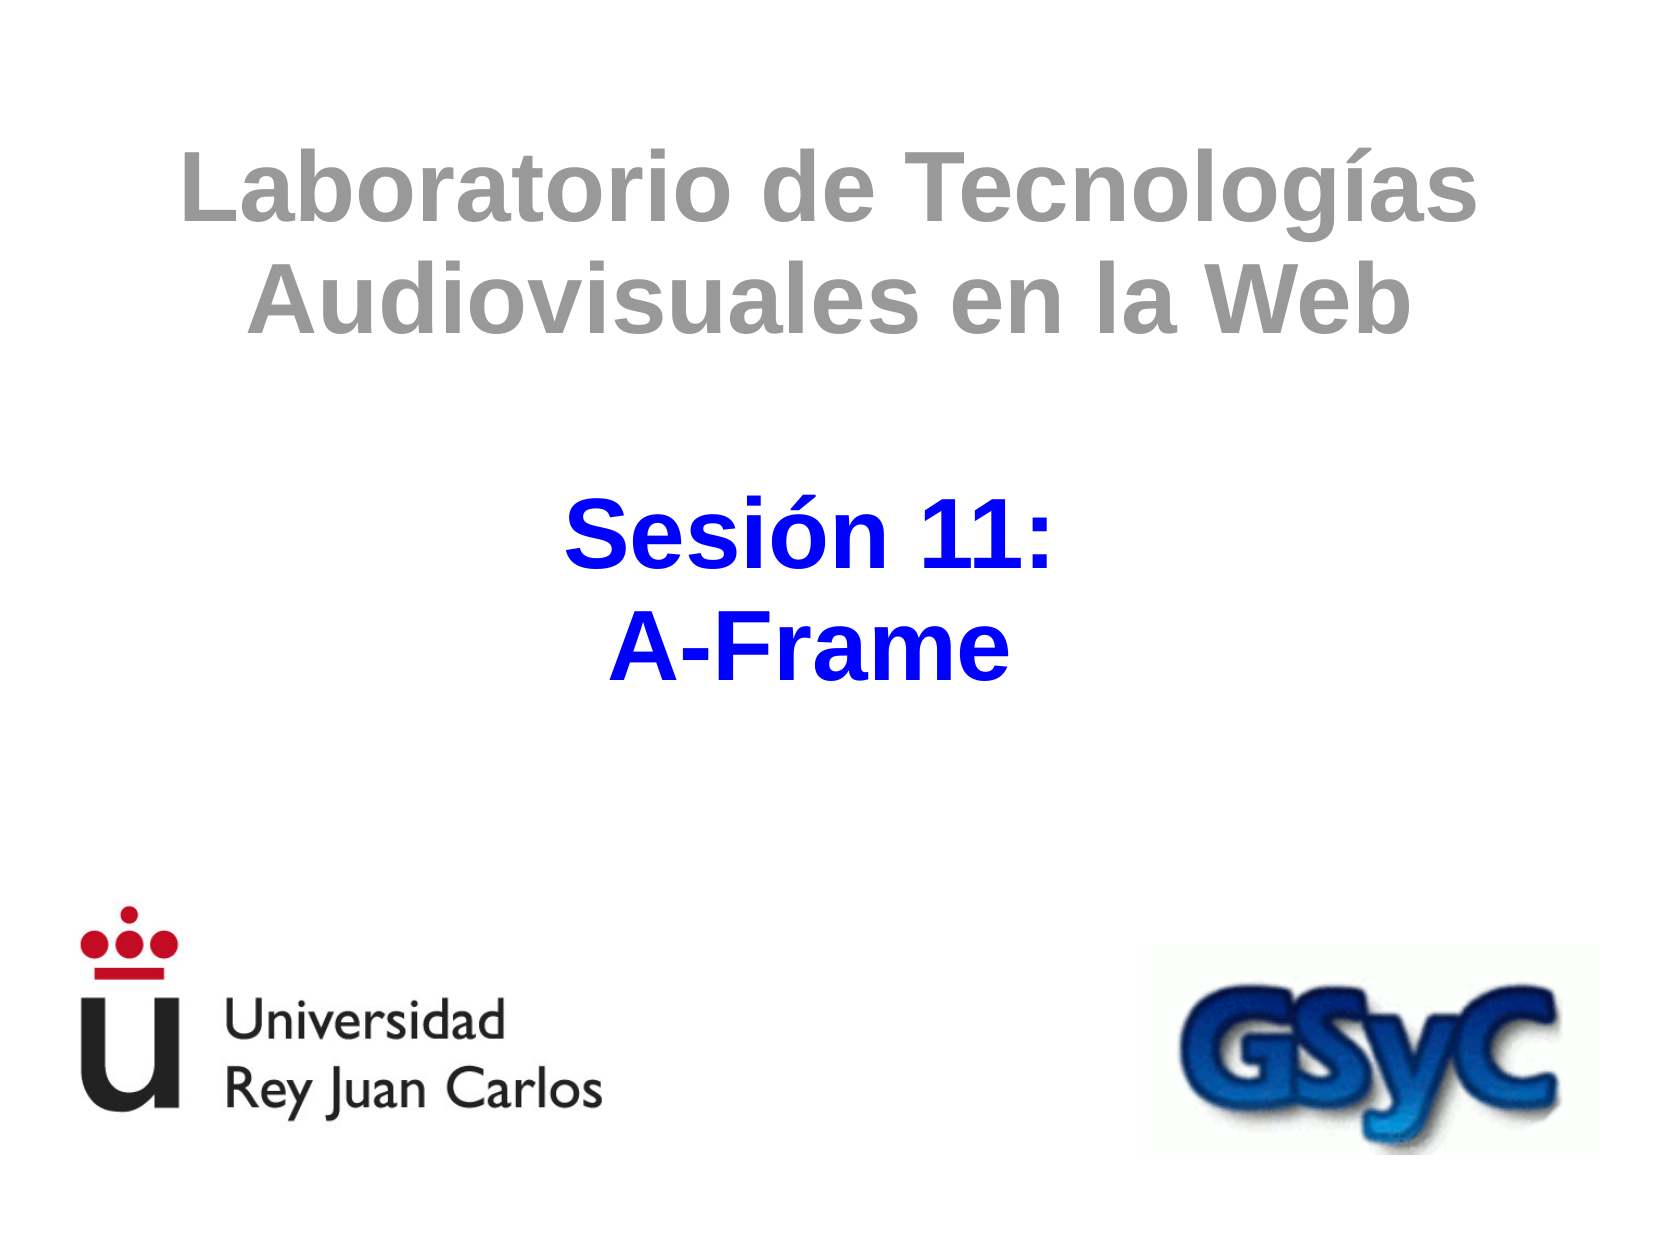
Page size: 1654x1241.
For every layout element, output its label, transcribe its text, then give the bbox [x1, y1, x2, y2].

title Laboratorio de Tecnologías Audiovisuales en la Web [144, 75, 1516, 411]
title Sesión 11: A-Frame [135, 422, 1486, 758]
picture [1140, 944, 1597, 1156]
picture [46, 884, 631, 1141]
